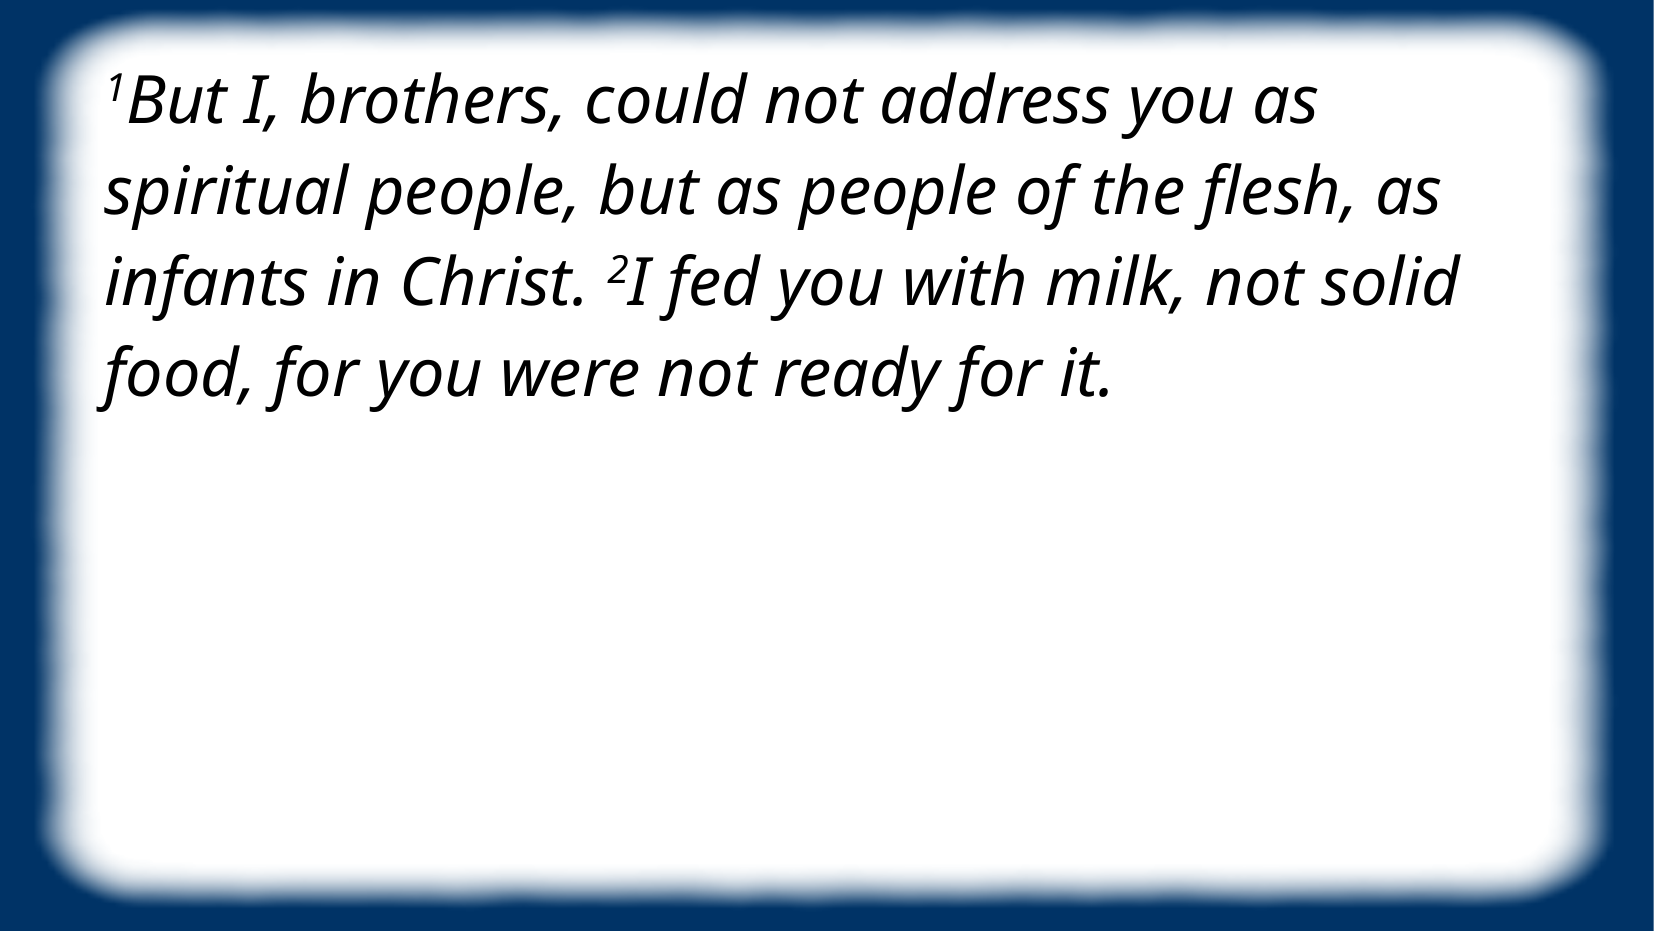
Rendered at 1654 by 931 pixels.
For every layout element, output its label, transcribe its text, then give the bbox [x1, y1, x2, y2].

picture [0, 0, 1654, 931]
text_box 1But I, brothers, could not address you as spiritual people, but as people of the flesh, as infants in Christ. 2I fed you with milk, not solid food, for you were not ready for it. [90, 45, 1561, 415]
